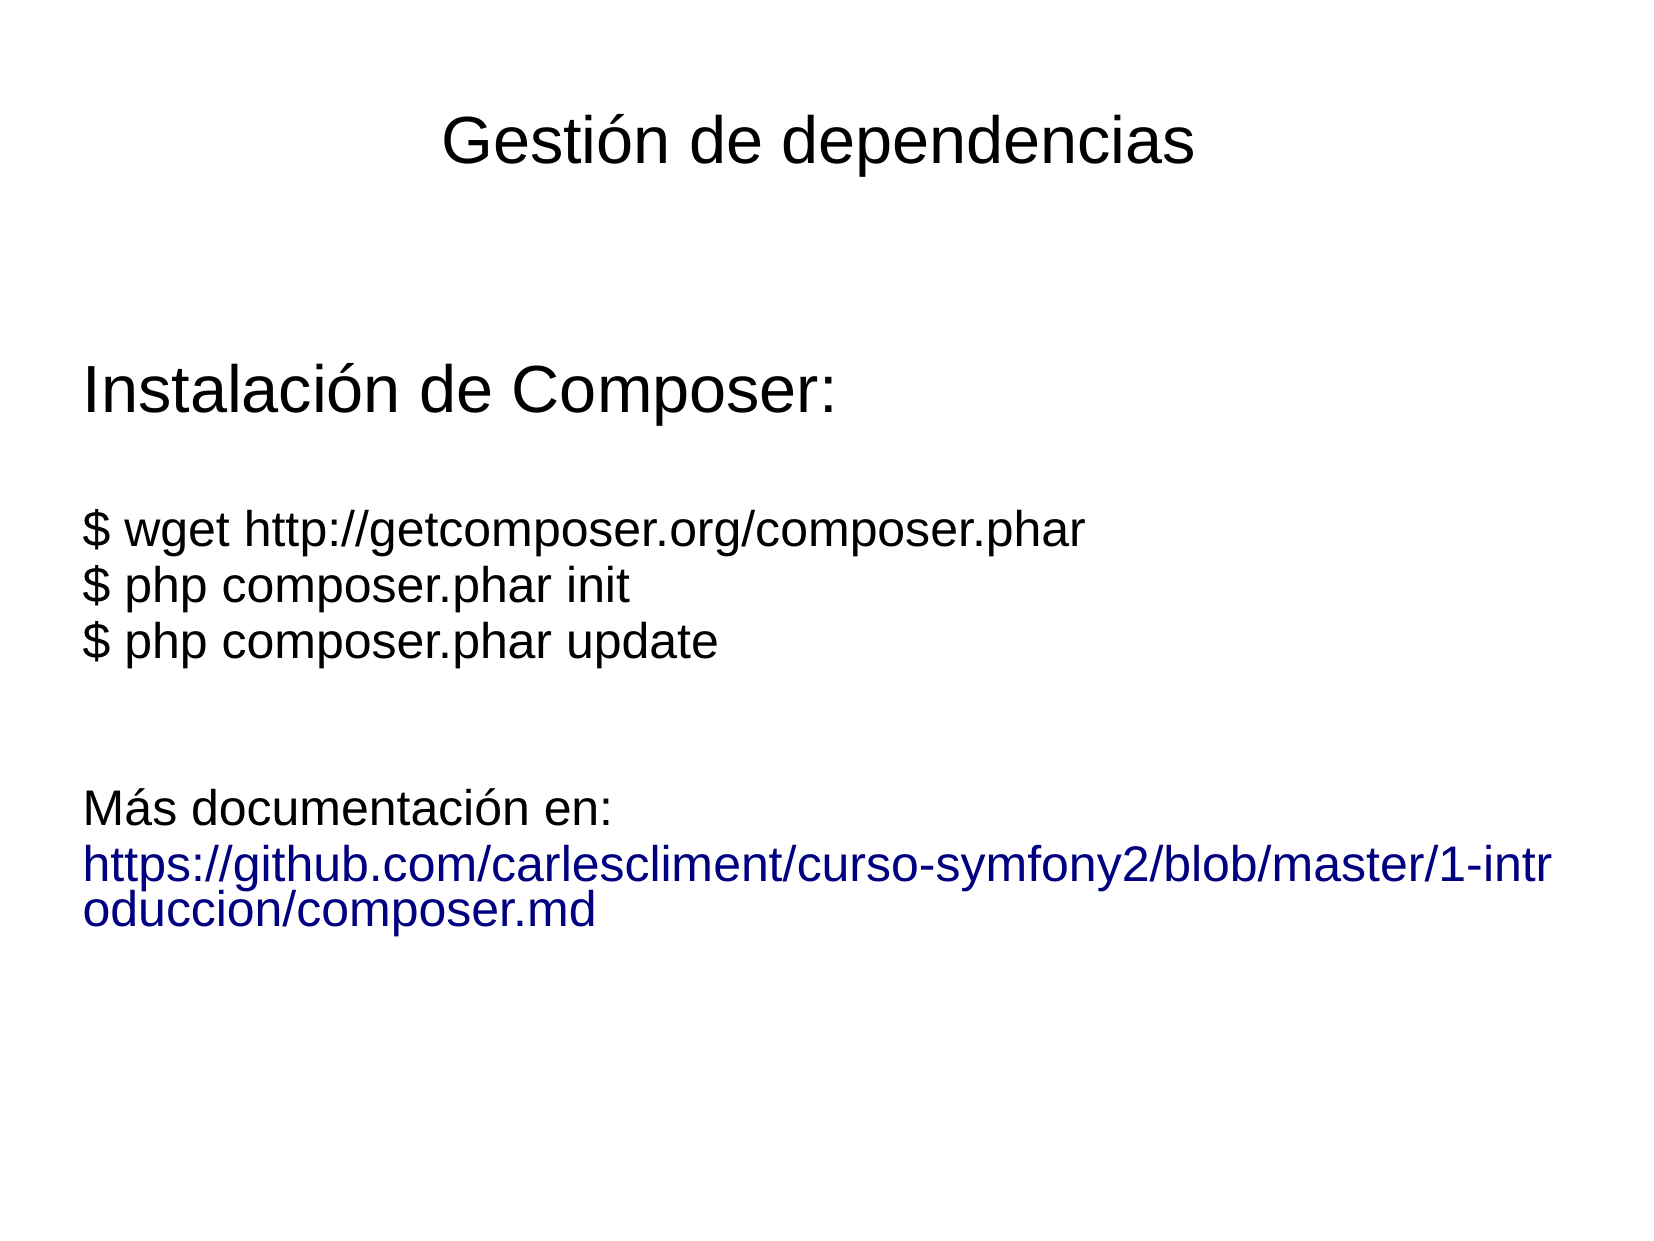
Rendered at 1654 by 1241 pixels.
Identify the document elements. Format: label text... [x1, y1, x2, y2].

text_box Instalación de Composer: $ wget http://getcomposer.org/composer.phar $ php composer.phar init $ php composer.phar update Más documentación en: https://github.com/carlescliment/curso-symfony2/blob/master/1-introduccion/composer.md [82, 290, 1571, 1010]
subtitle Gestión de dependencias [75, 40, 1564, 241]
